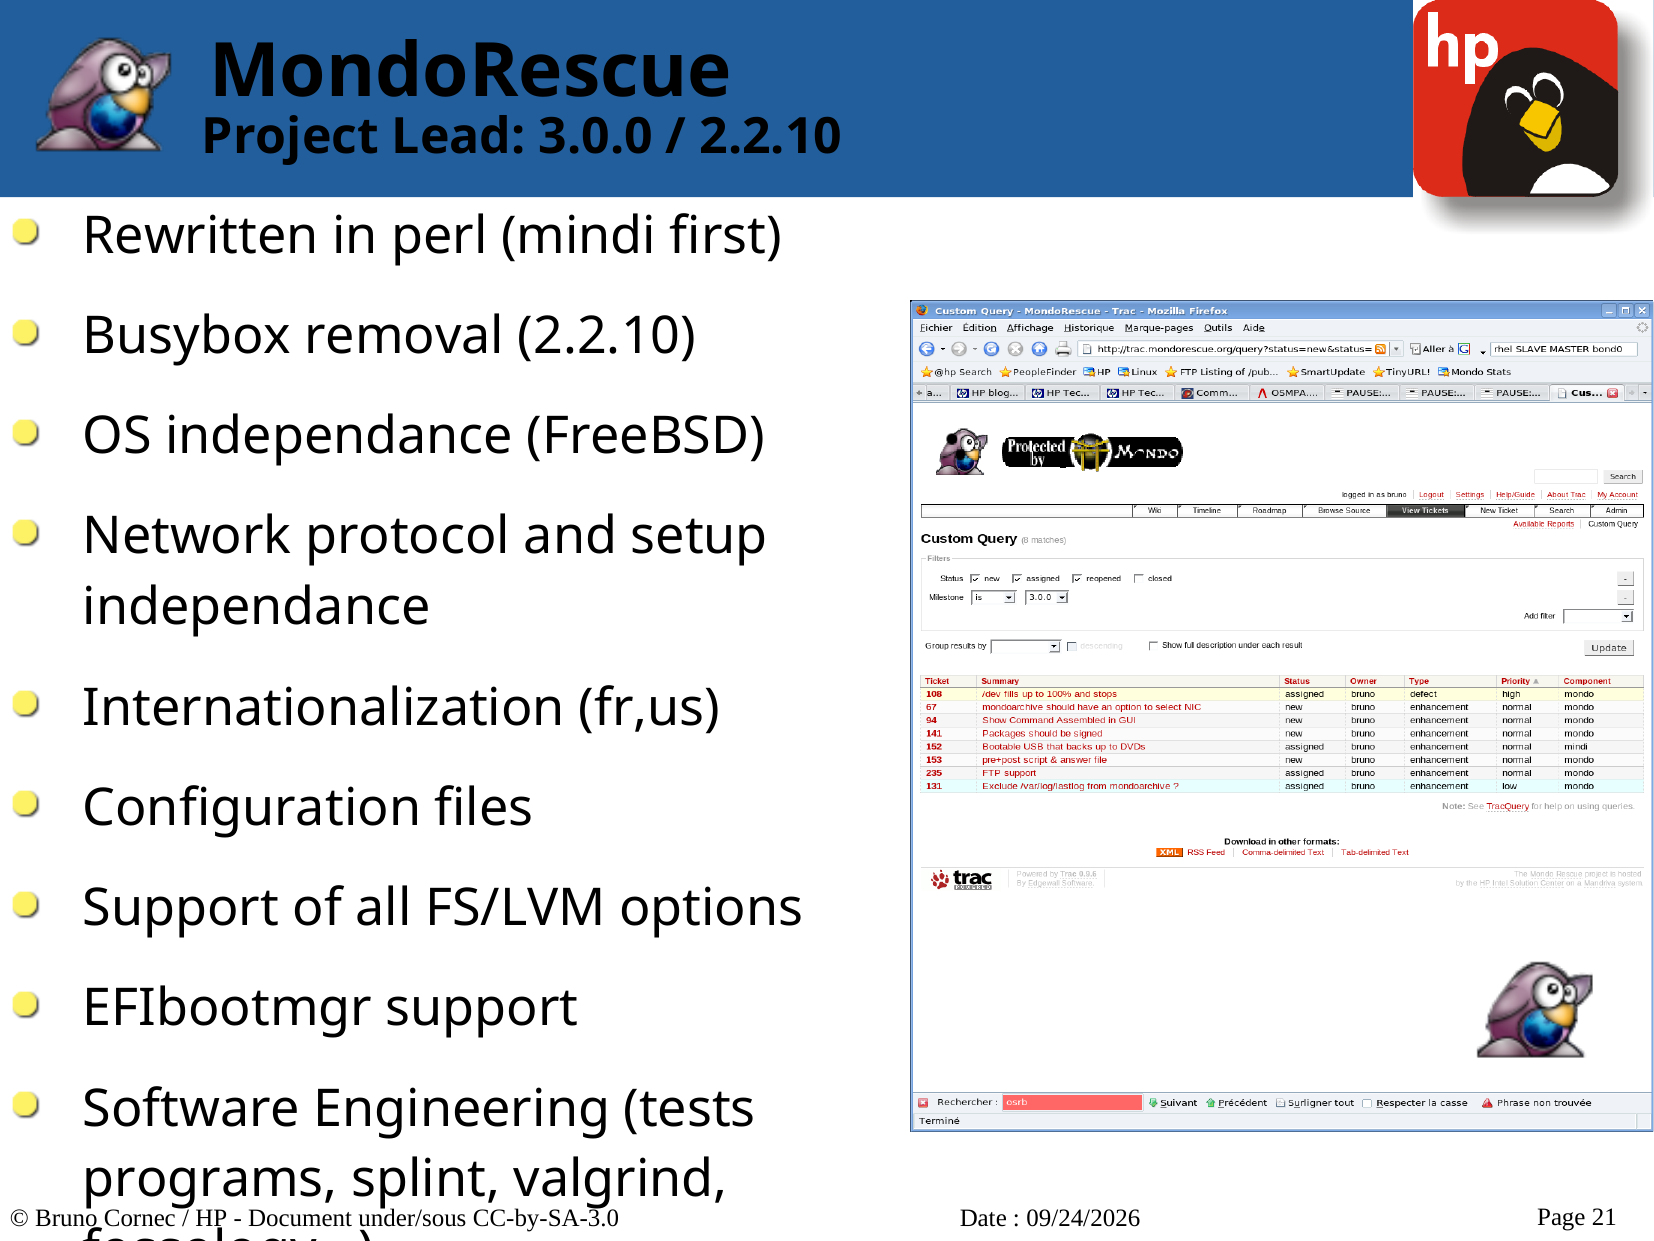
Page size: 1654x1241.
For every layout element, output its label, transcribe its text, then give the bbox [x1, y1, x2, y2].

picture [0, 0, 211, 197]
title Project Lead: 3.0.0 / 2.2.10 [201, 32, 1191, 241]
picture [910, 300, 1654, 1132]
list Rewritten in perl (mindi first) Busybox removal (2.2.10) OS independance (FreeBSD) Network protocol and setup independance Internationalization (fr,us) Configuration files Support of all FS/LVM options EFIbootmgr support Software Engineering (tests programs, splint, valgrind, fossology...) [0, 197, 902, 1160]
picture [1413, 0, 1654, 235]
